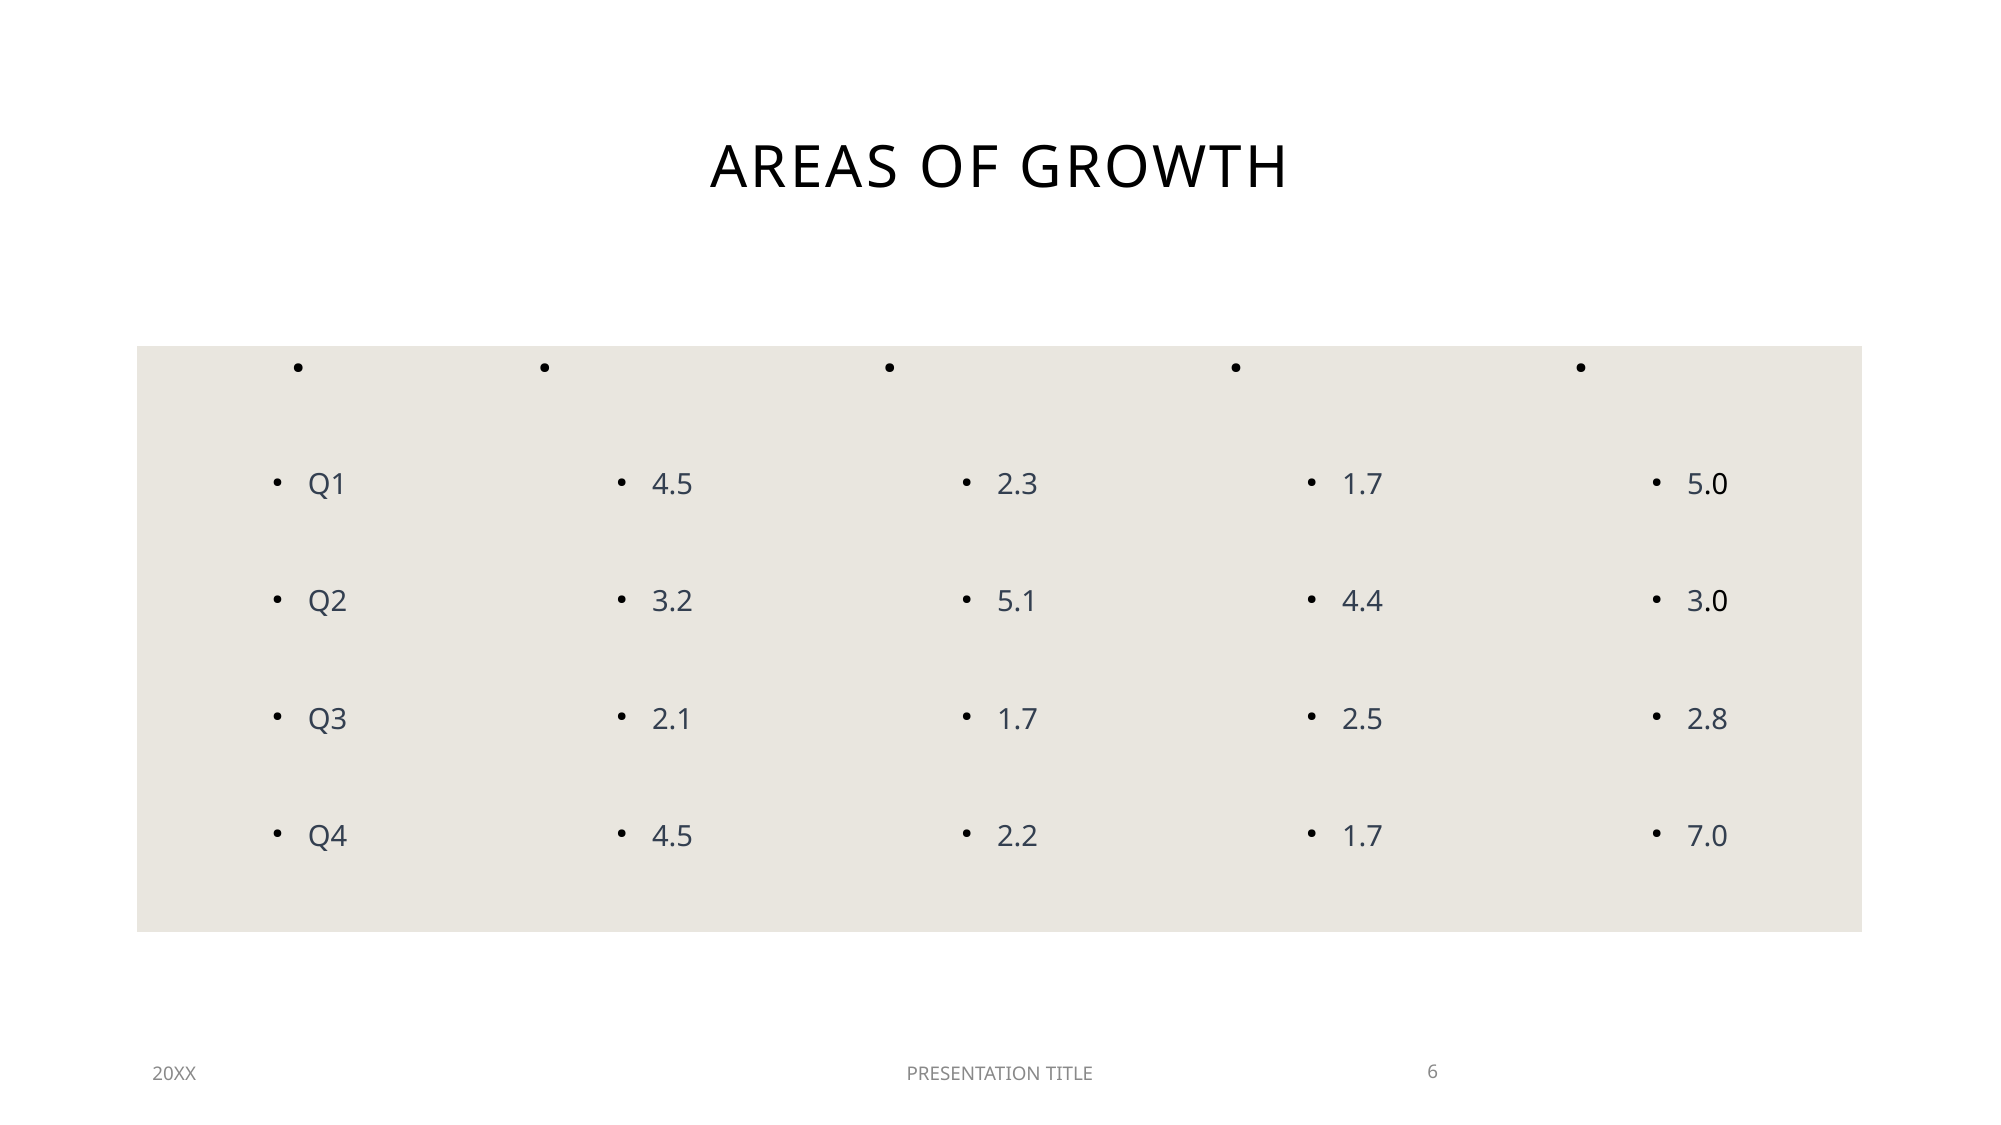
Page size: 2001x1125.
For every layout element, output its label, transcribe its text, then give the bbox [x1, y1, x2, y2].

table_header CATEGORY 2 [827, 346, 1172, 464]
table_cell 5​.0 [1517, 464, 1862, 581]
text_box 20XX [137, 1042, 588, 1103]
table_header ​ [137, 346, 482, 464]
table_cell 4.5​ [482, 815, 827, 932]
table_cell 4.5​ [482, 464, 827, 581]
table_cell 4.4​ [1172, 581, 1517, 698]
table_cell Q2 [137, 581, 482, 698]
table_cell 2.8​ [1517, 698, 1862, 815]
table_cell 3​.0 [1517, 581, 1862, 698]
table_header CATEGORY 3​ [1172, 346, 1517, 464]
table_cell 2.5​ [1172, 698, 1517, 815]
table_cell 7.0 [1517, 815, 1862, 932]
table_cell 5.1​ [827, 581, 1172, 698]
table_cell 1.7​ [827, 698, 1172, 815]
title AREAS OF GROWTH [137, 59, 1863, 278]
table_header CATEGORY 4​ [1517, 346, 1862, 464]
table_cell 1.7​ [1172, 815, 1517, 932]
table_cell Q3 [137, 698, 482, 815]
table_cell Q1 [137, 464, 482, 581]
text_box PRESENTATION TITLE [662, 1042, 1338, 1103]
text_box 6 [1412, 1042, 1863, 1103]
table_cell 2.2​ [827, 815, 1172, 932]
table_cell 1.7​ [1172, 464, 1517, 581]
table_cell 3.2​ [482, 581, 827, 698]
table_header CATEGORY 1 [482, 346, 827, 464]
table_cell 2.3​ [827, 464, 1172, 581]
table_cell 2.1​ [482, 698, 827, 815]
table_cell Q4 [137, 815, 482, 932]
